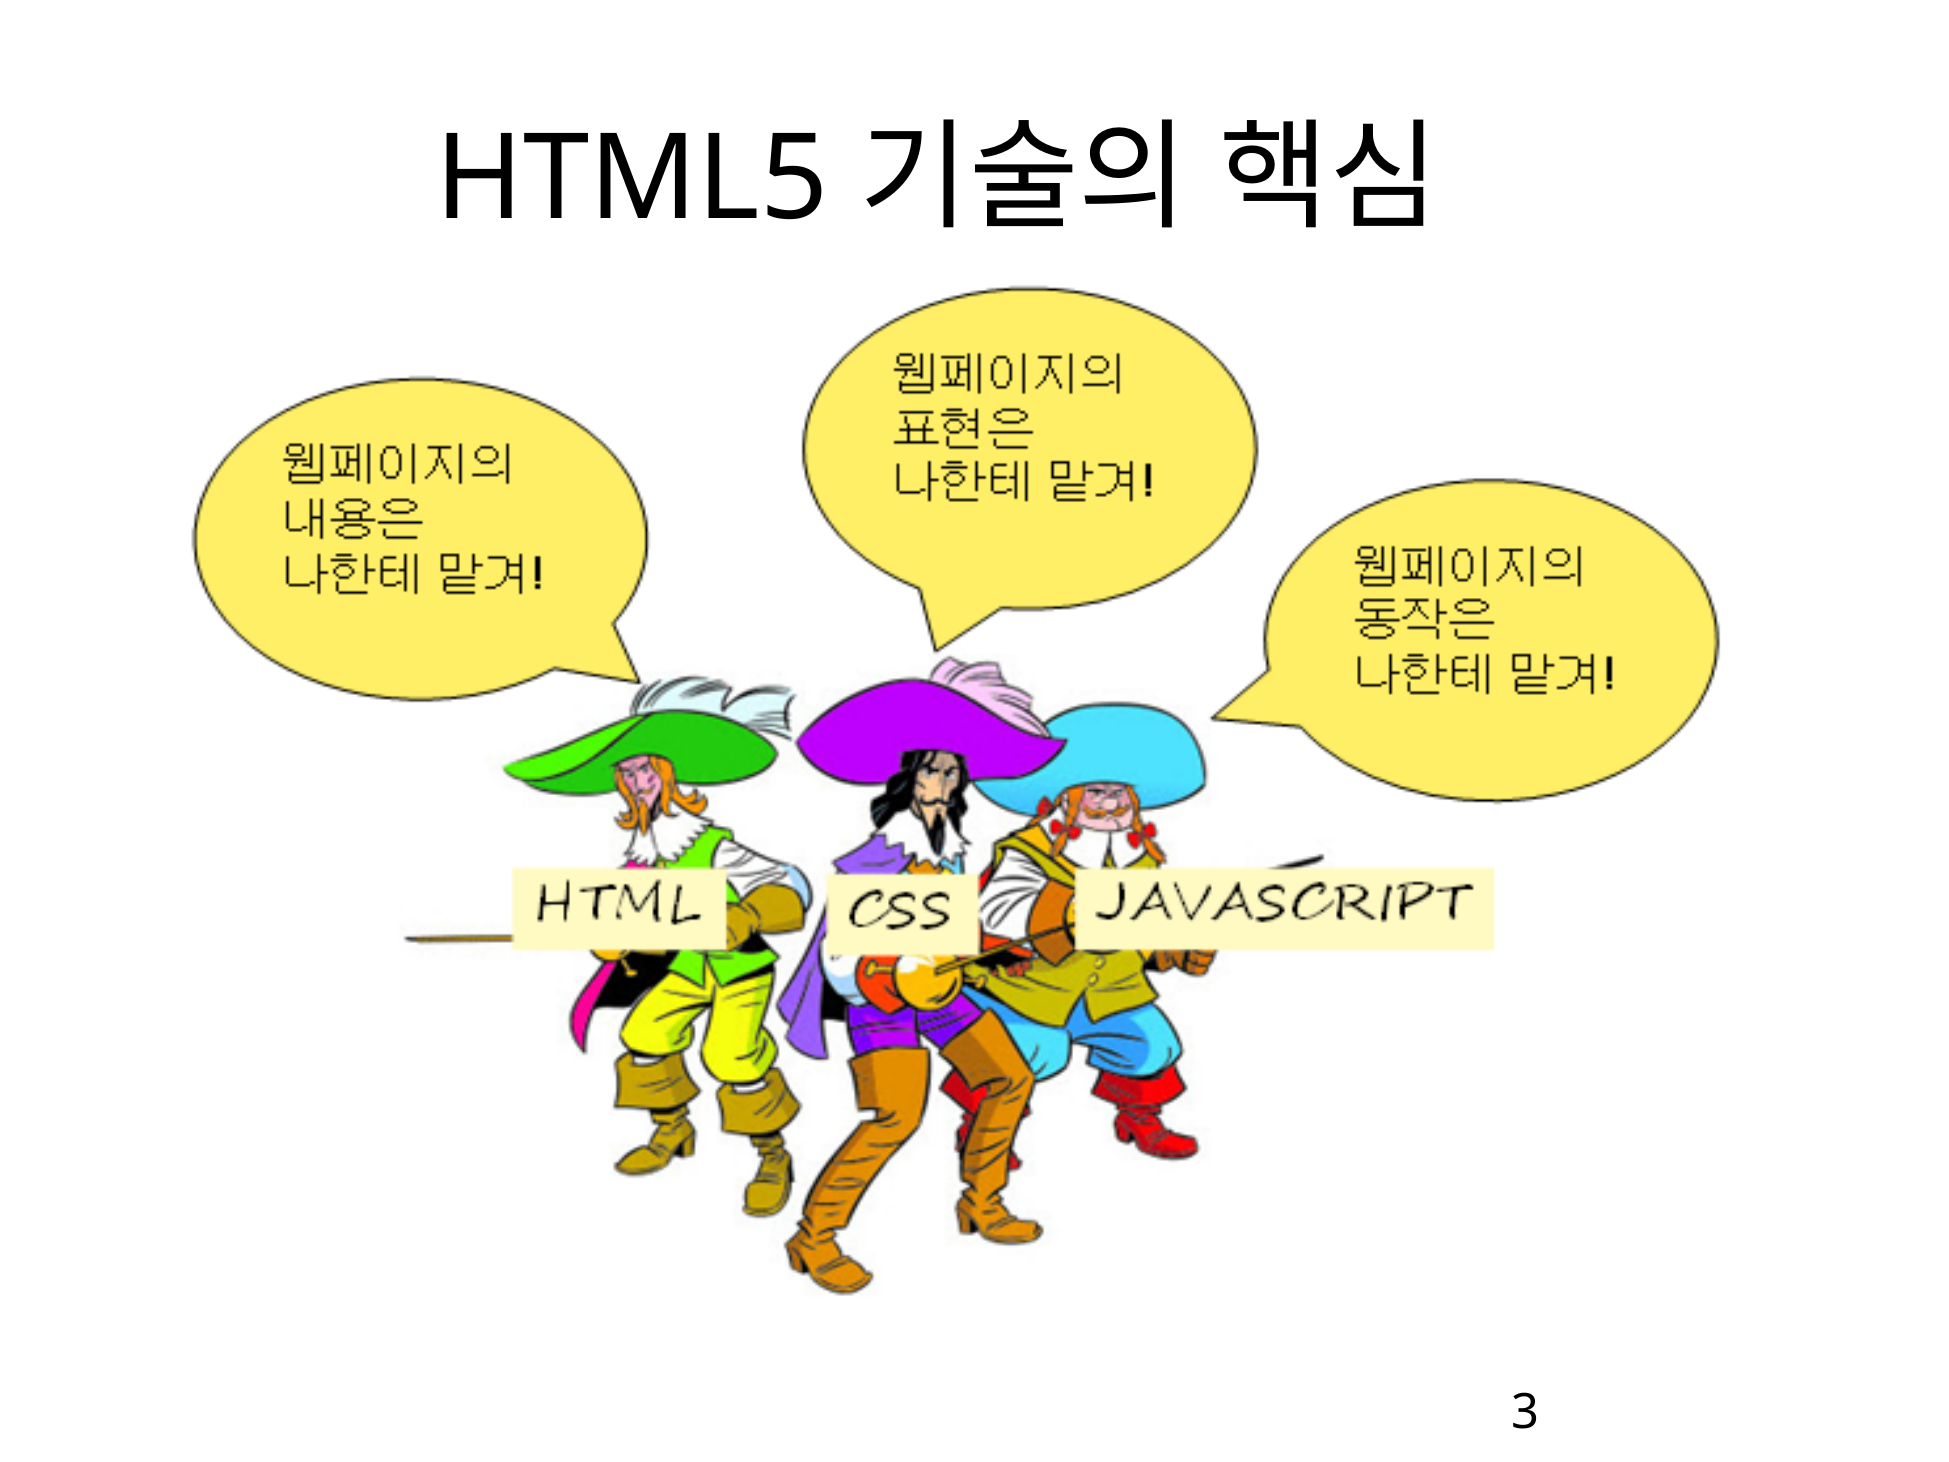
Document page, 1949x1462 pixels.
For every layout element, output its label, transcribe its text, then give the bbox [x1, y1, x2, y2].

title HTML5 기술의 핵심 [156, 92, 1749, 254]
slide_number <숫자> [1496, 1372, 1899, 1462]
picture [156, 254, 1749, 1311]
